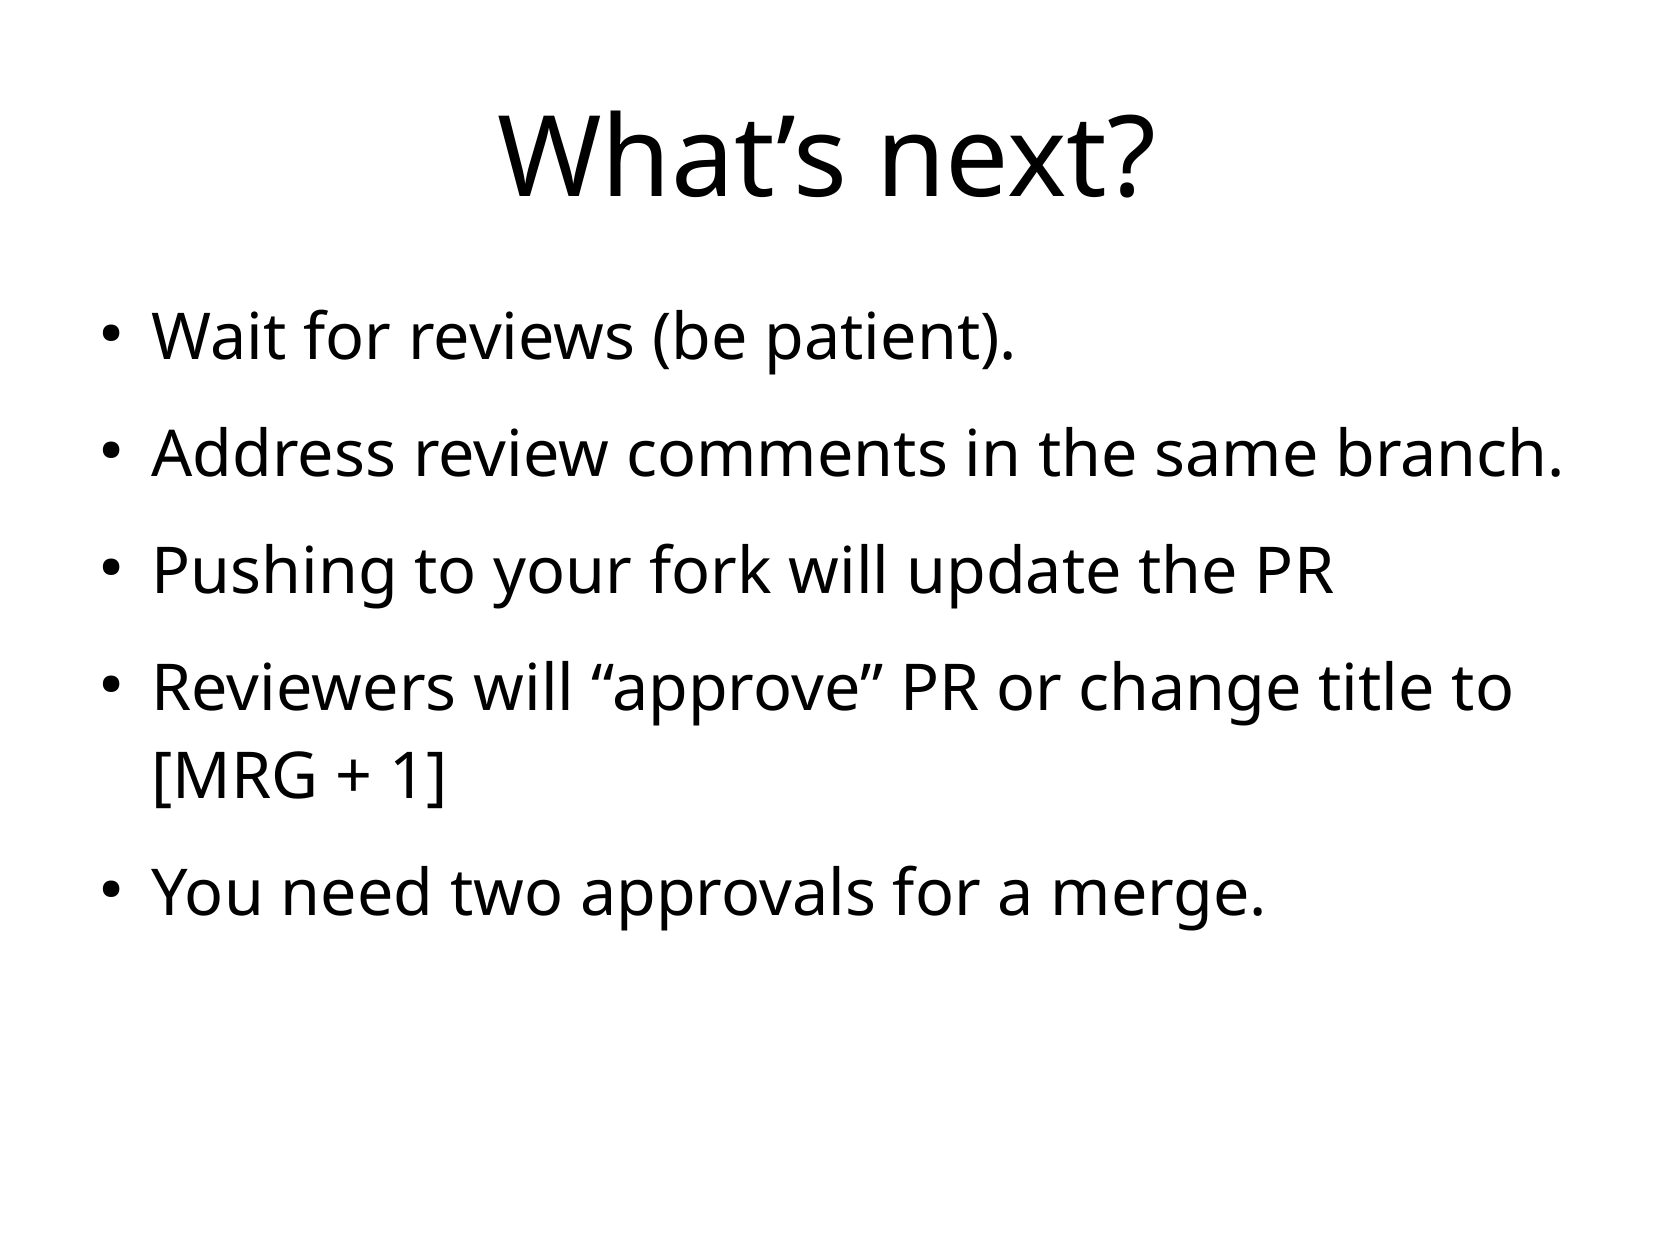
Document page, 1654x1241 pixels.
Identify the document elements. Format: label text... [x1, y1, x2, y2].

title What’s next? [82, 49, 1571, 257]
list Wait for reviews (be patient). Address review comments in the same branch. Pushing to your fork will update the PR Reviewers will “approve” PR or change title to [MRG + 1] You need two approvals for a merge. [82, 290, 1571, 1010]
